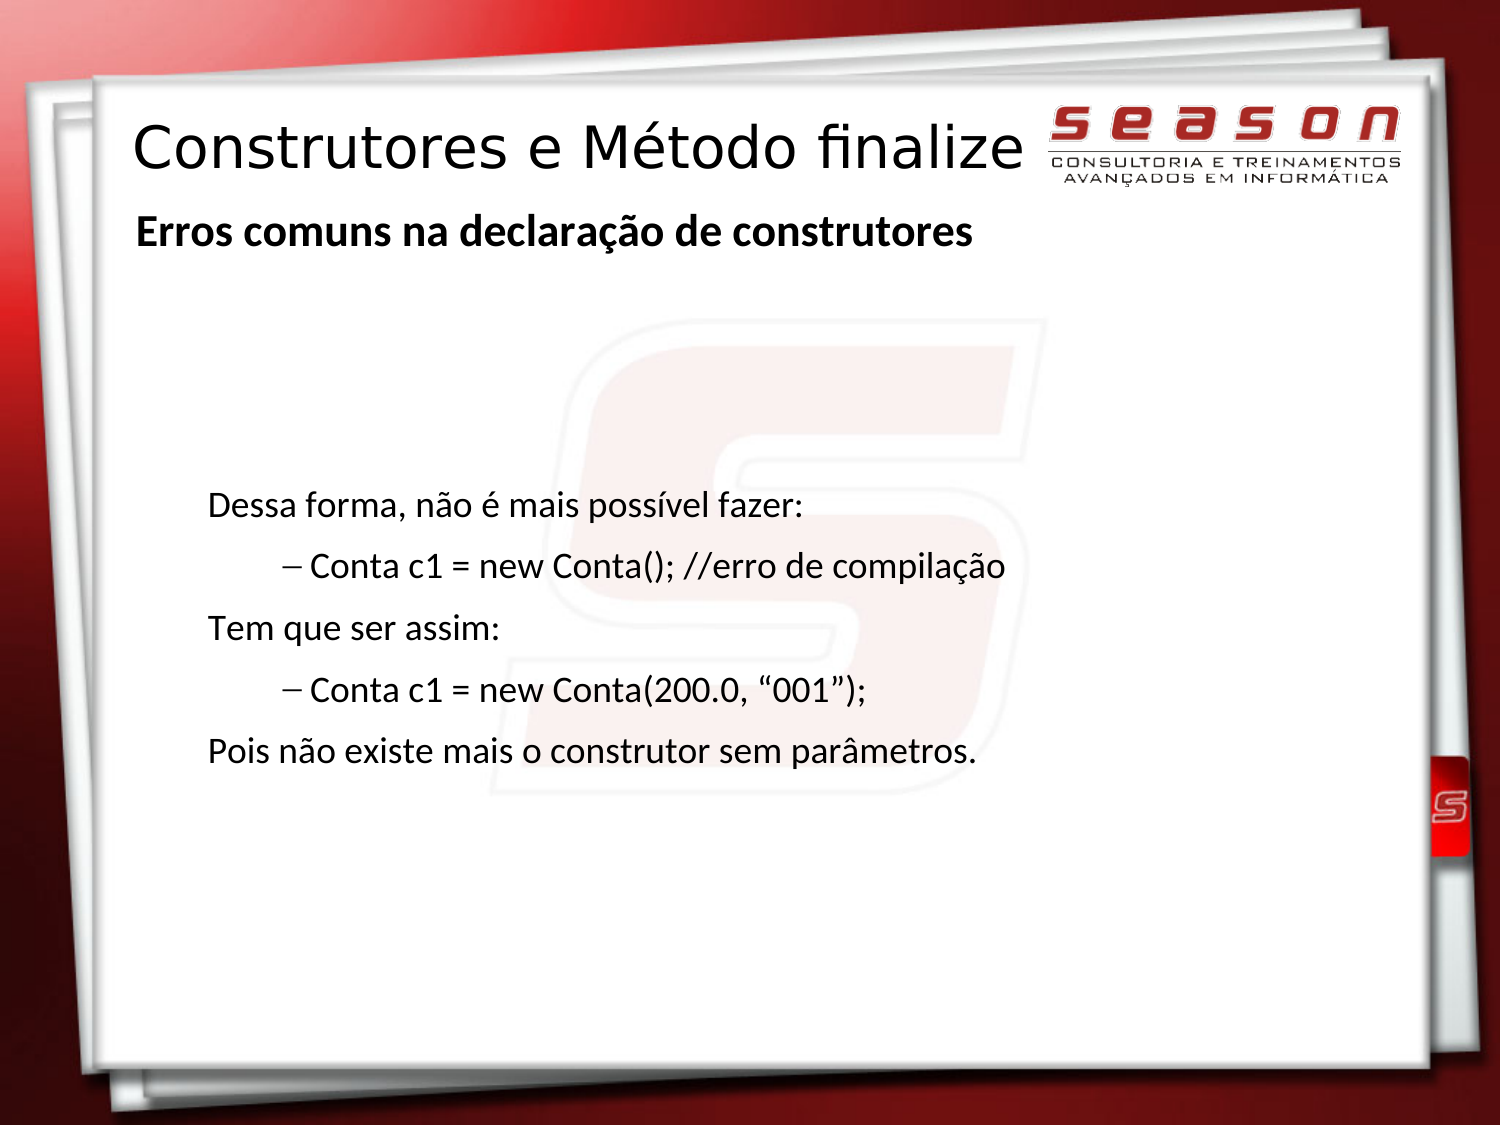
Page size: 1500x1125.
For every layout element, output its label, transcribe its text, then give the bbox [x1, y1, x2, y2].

text_box Dessa forma, não é mais possível fazer: Conta c1 = new Conta(); //erro de compilação Tem que ser assim: Conta c1 = new Conta(200.0, “001”); Pois não existe mais o construtor sem parâmetros. [207, 357, 1328, 894]
text_box Erros comuns na declaração de construtores [119, 200, 1371, 256]
picture [0, 0, 1500, 1125]
title Construtores e Método finalize [118, 33, 1394, 257]
